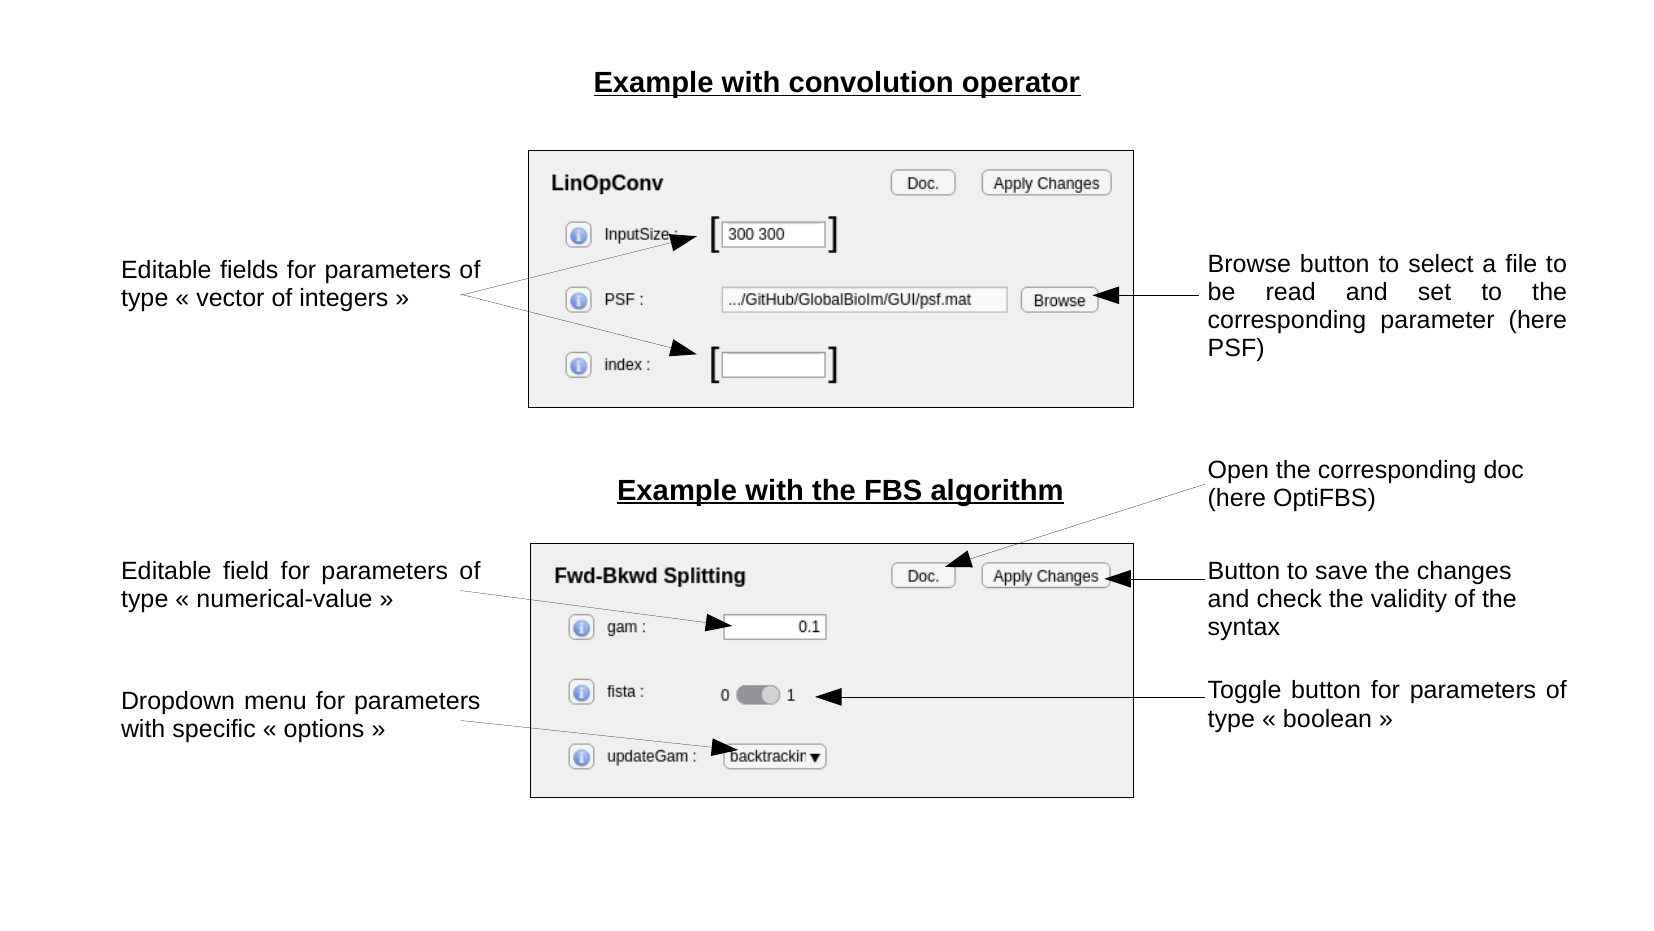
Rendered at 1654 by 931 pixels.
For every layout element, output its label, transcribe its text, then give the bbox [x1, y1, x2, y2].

text_box Editable fields for parameters of type « vector of integers » [106, 248, 497, 347]
text_box Example with convolution operator [578, 59, 1096, 107]
picture [530, 543, 1134, 798]
text_box Editable field for parameters of type « numerical-value » [106, 549, 497, 649]
text_box Browse button to select a file to be read and set to the corresponding parameter (here PSF) [1192, 242, 1583, 369]
text_box Open the corresponding doc (here OptiFBS) [1192, 448, 1542, 548]
text_box Button to save the changes and check the validity of the syntax [1192, 549, 1542, 649]
text_box Dropdown menu for parameters with specific « options » [106, 679, 497, 779]
text_box Toggle button for parameters of type « boolean » [1192, 668, 1583, 768]
picture [528, 150, 1134, 408]
text_box Example with the FBS algorithm [602, 466, 1079, 515]
